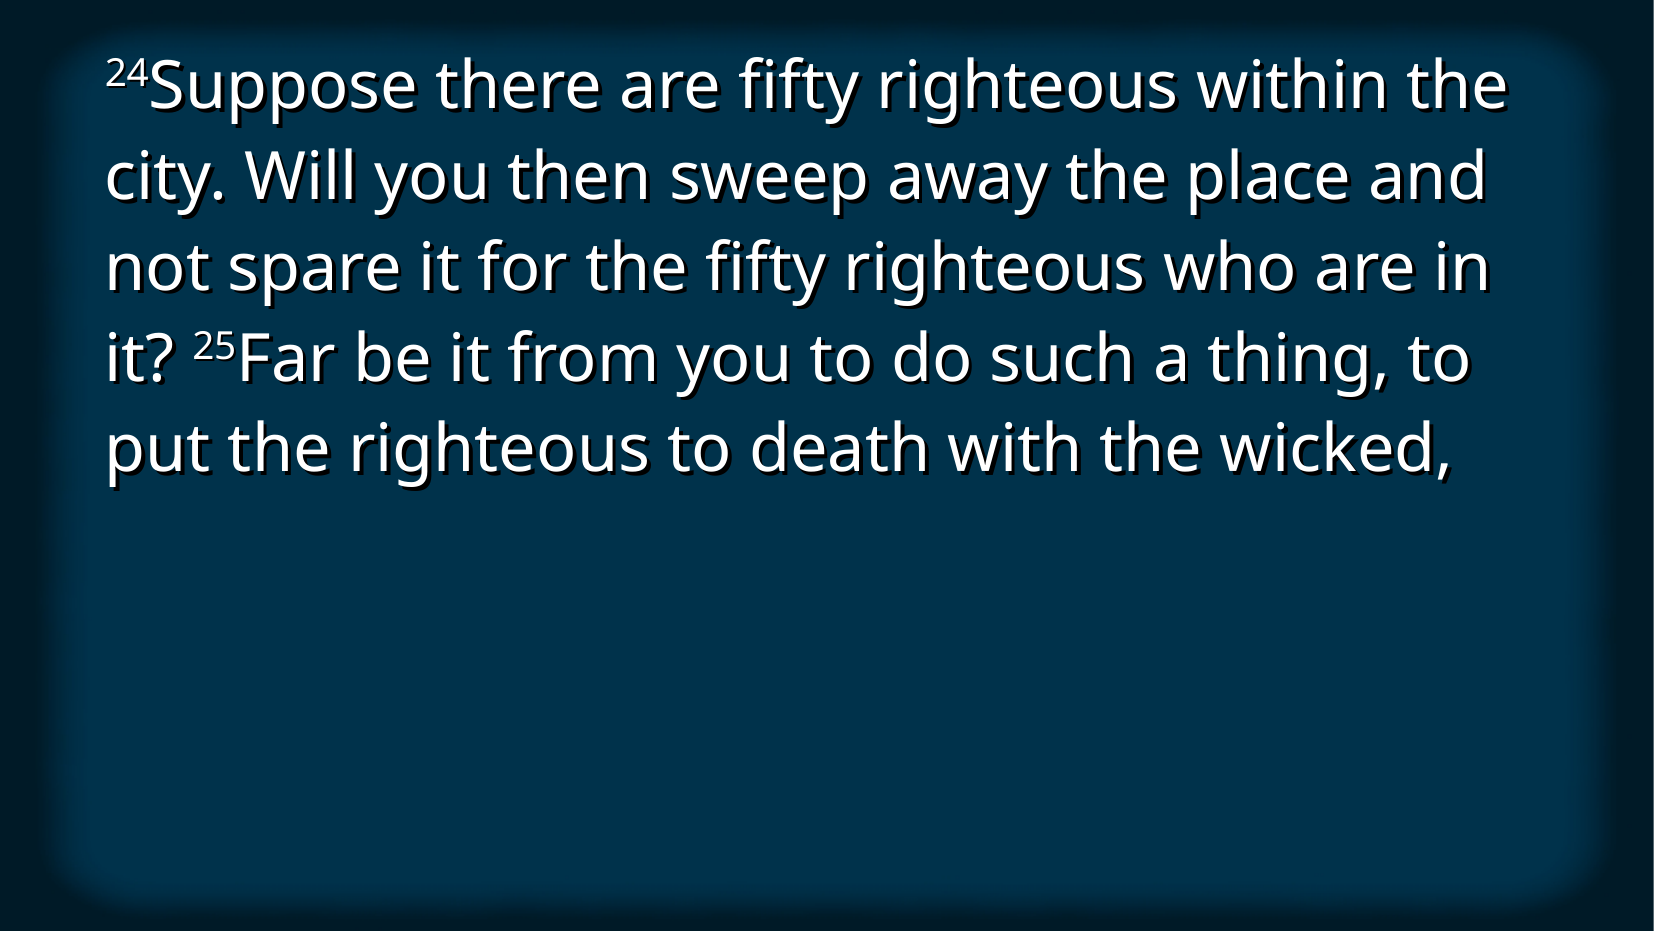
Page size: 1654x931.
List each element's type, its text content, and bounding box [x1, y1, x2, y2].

text_box 24Suppose there are fifty righteous within the city. Will you then sweep away the place and not spare it for the fifty righteous who are in it? 25Far be it from you to do such a thing, to put the righteous to death with the wicked, [90, 30, 1576, 489]
picture [0, 0, 1654, 931]
